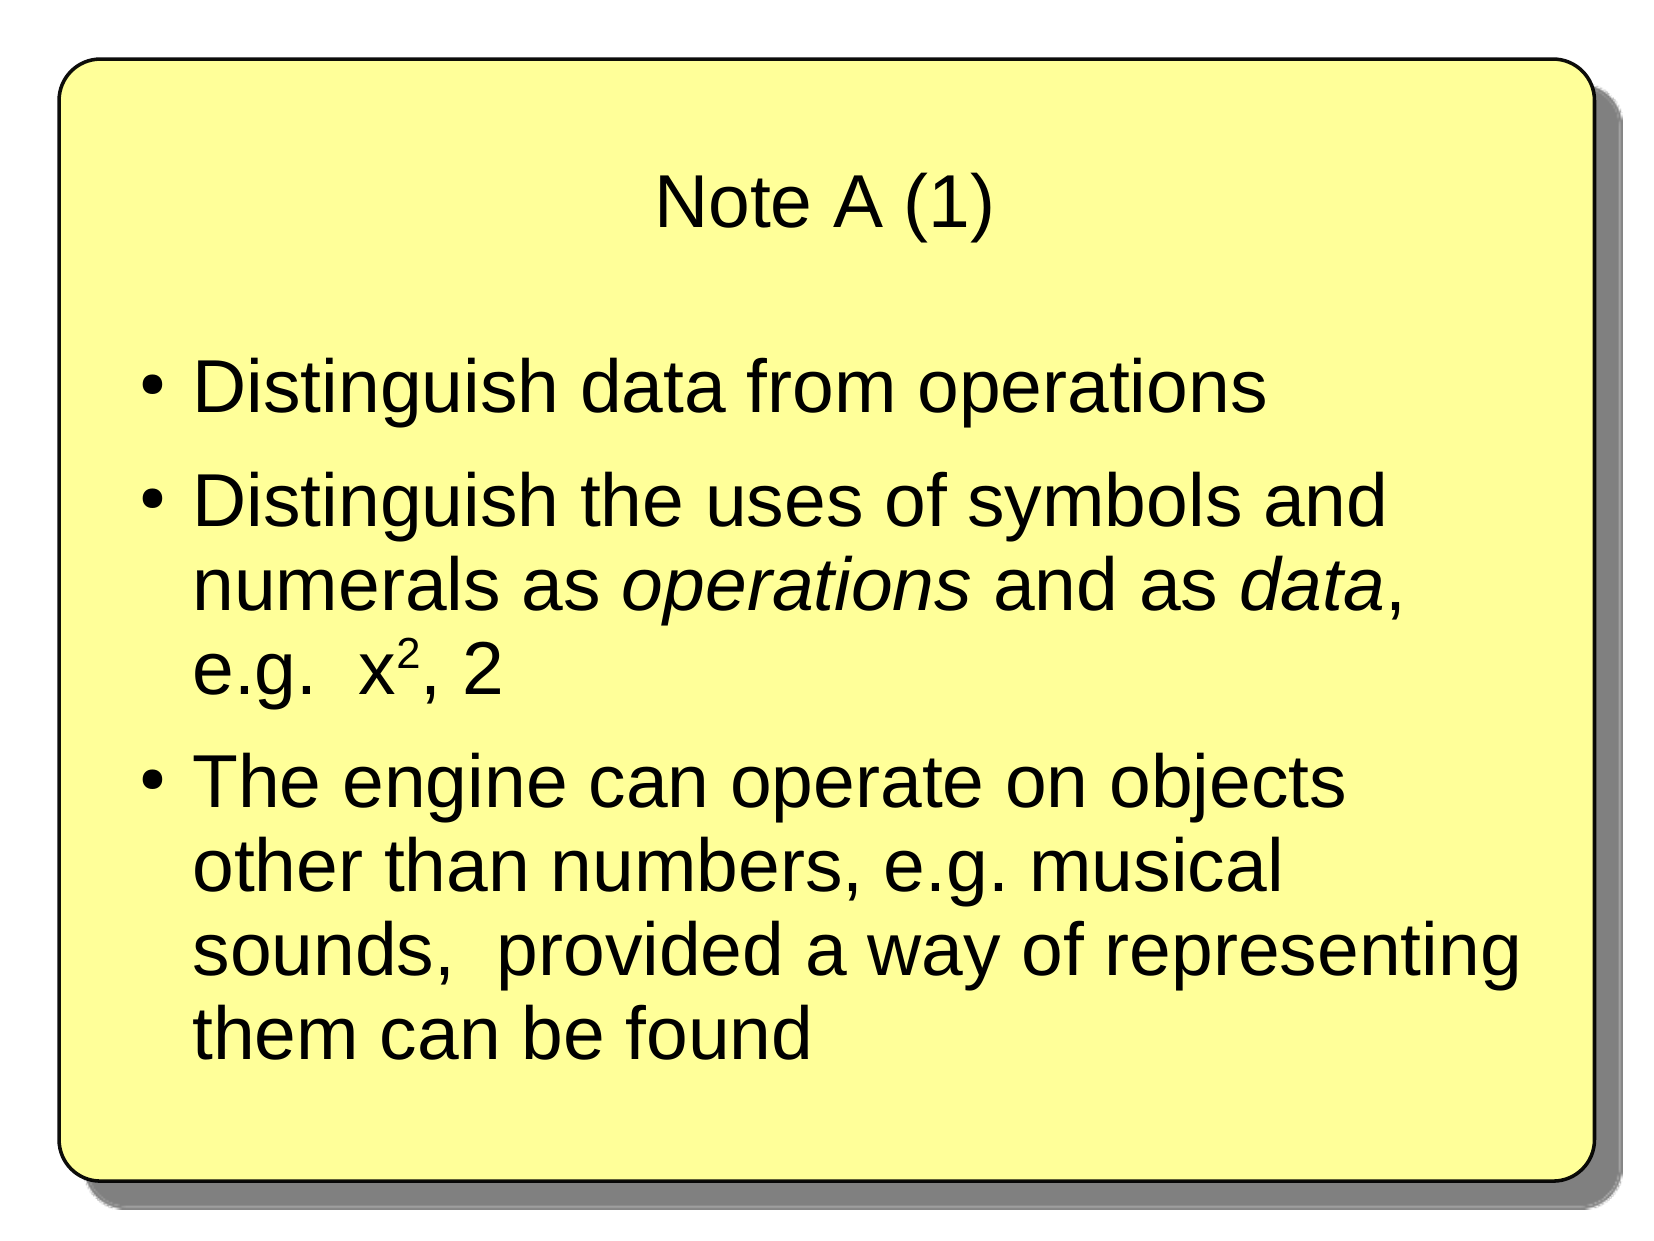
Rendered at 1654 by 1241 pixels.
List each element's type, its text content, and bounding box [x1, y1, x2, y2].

title Note A (1) [118, 105, 1532, 298]
list Distinguish data from operations Distinguish the uses of symbols and numerals as operations and as data, e.g. x2, 2 The engine can operate on objects other than numbers, e.g. musical sounds, provided a way of representing them can be found [121, 344, 1534, 1112]
